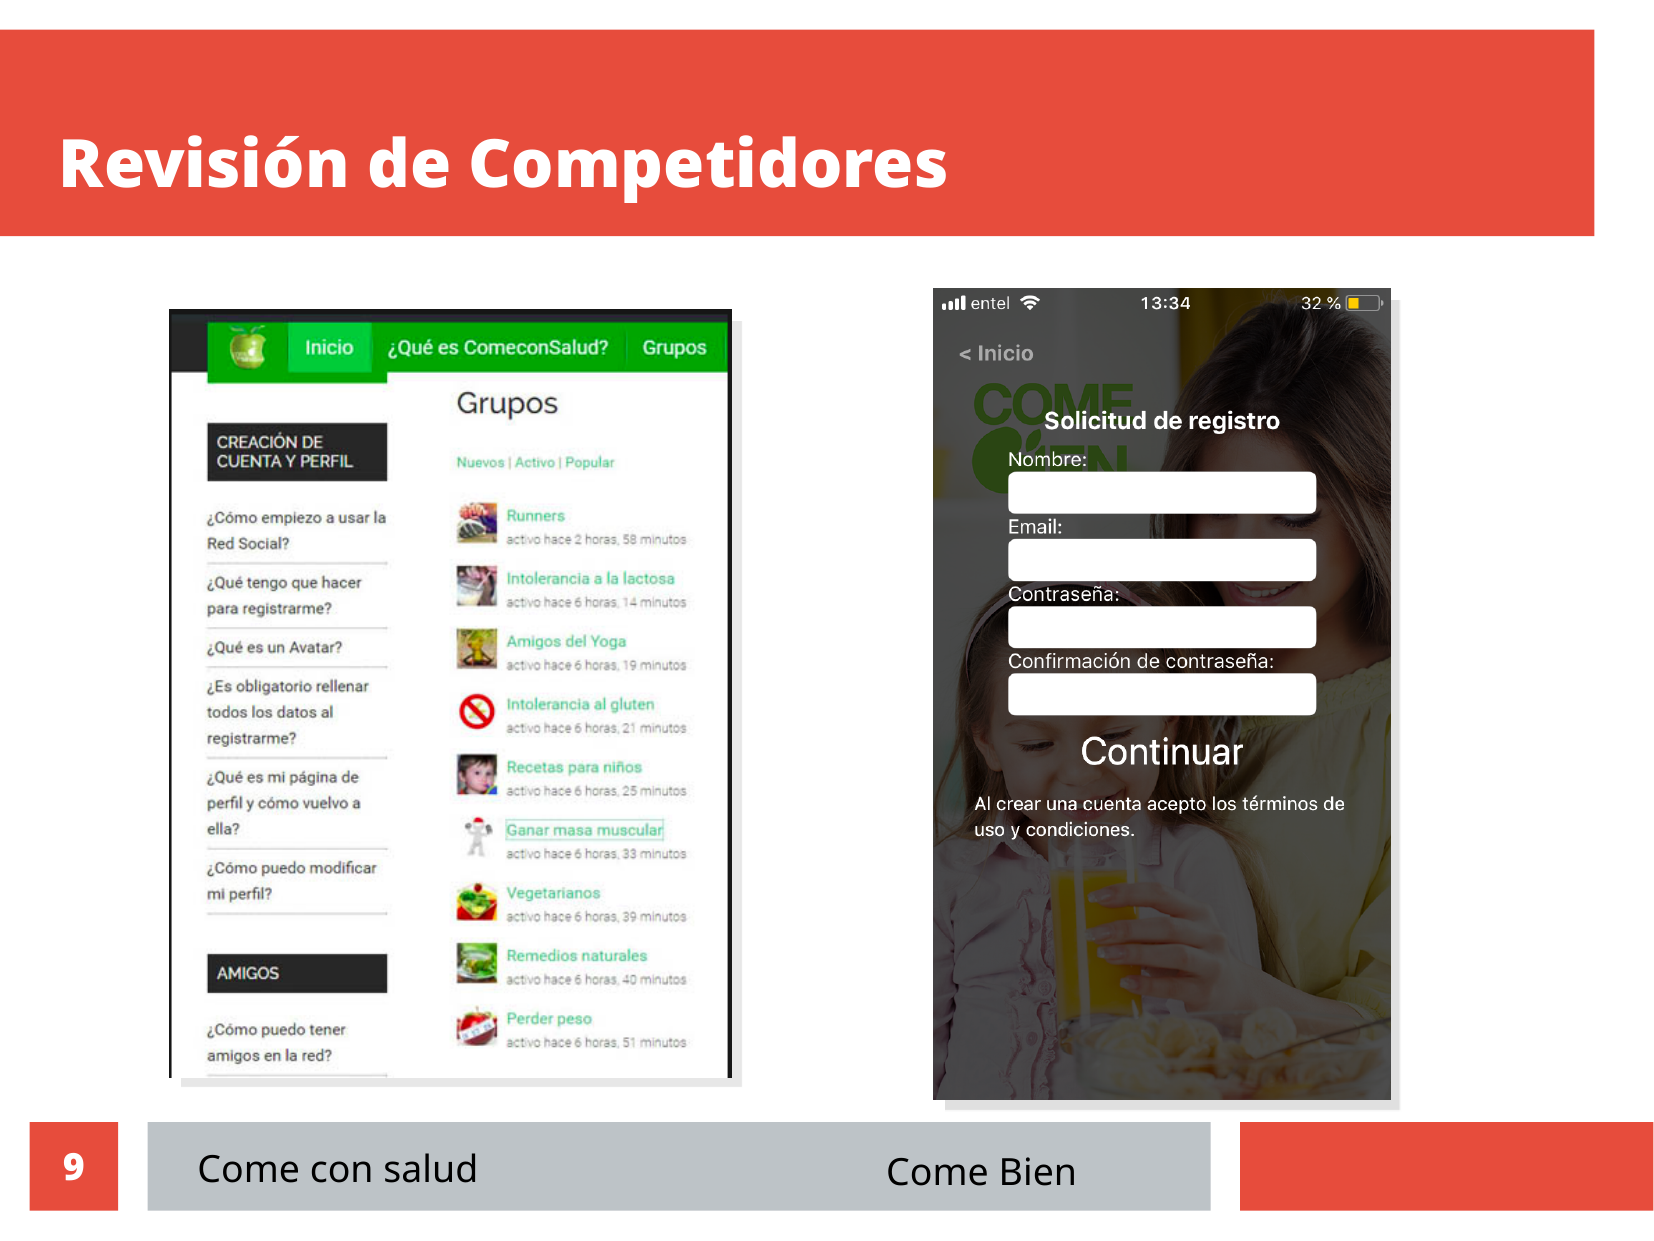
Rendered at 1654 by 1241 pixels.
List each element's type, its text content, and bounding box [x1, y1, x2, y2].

picture [169, 309, 732, 1078]
text_box Come con salud [182, 1135, 718, 1194]
title Revisión de Competidores [59, 59, 1595, 207]
picture [933, 288, 1391, 1100]
text_box Come Bien [871, 1137, 1354, 1197]
